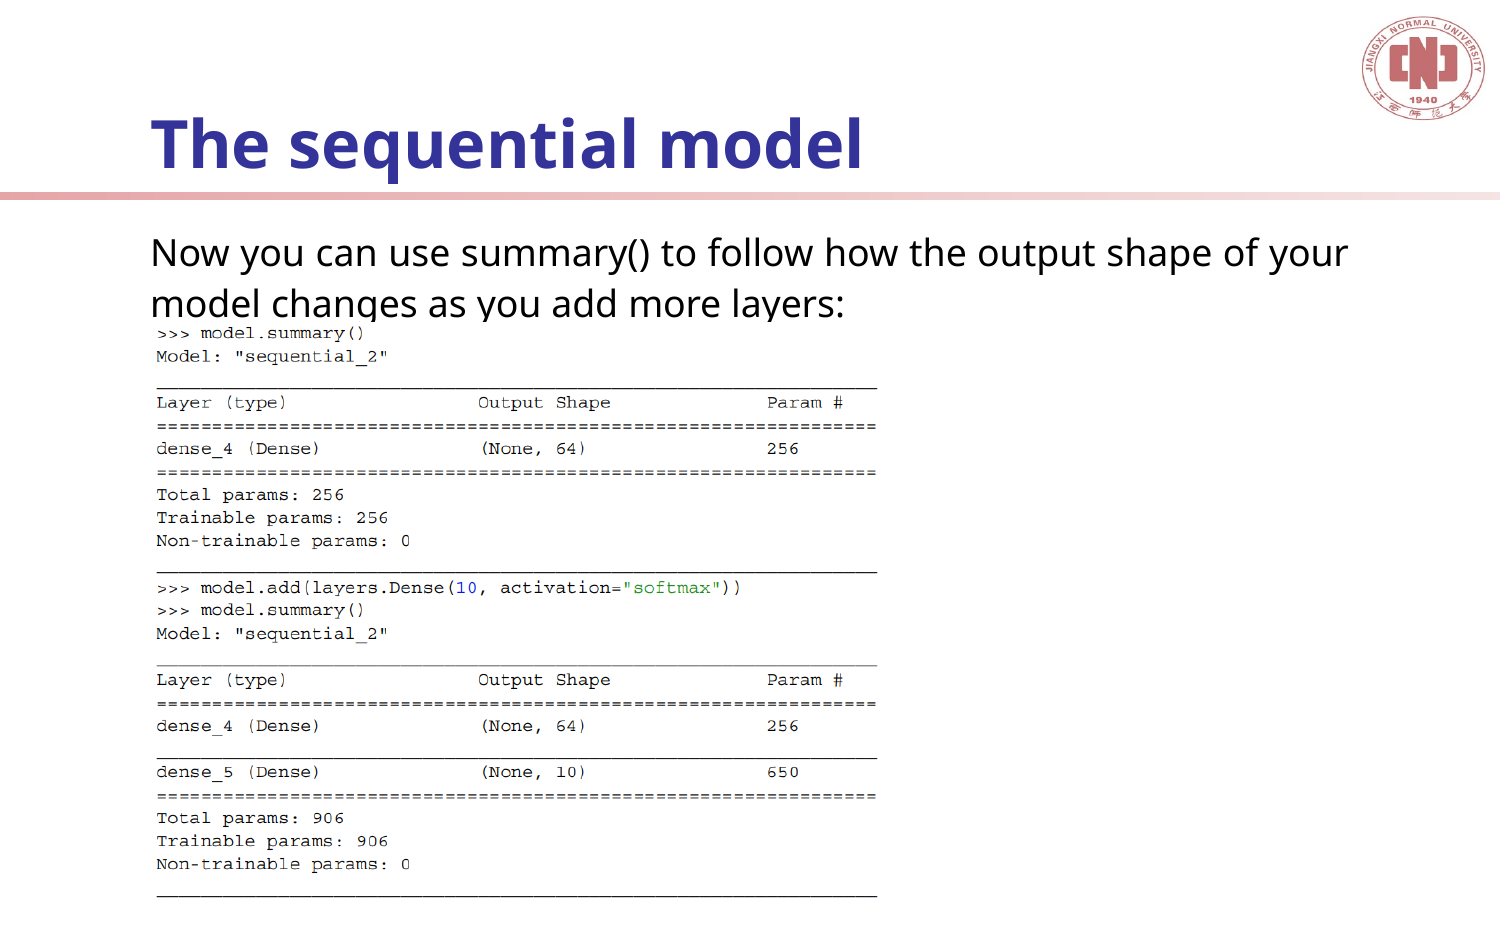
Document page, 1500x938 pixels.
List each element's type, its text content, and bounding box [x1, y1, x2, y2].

title The sequential model [150, 110, 1351, 188]
picture [1360, 15, 1486, 121]
picture [150, 322, 1013, 901]
list Now you can use summary() to follow how the output shape of your model changes as you add more layers: [150, 226, 1351, 853]
